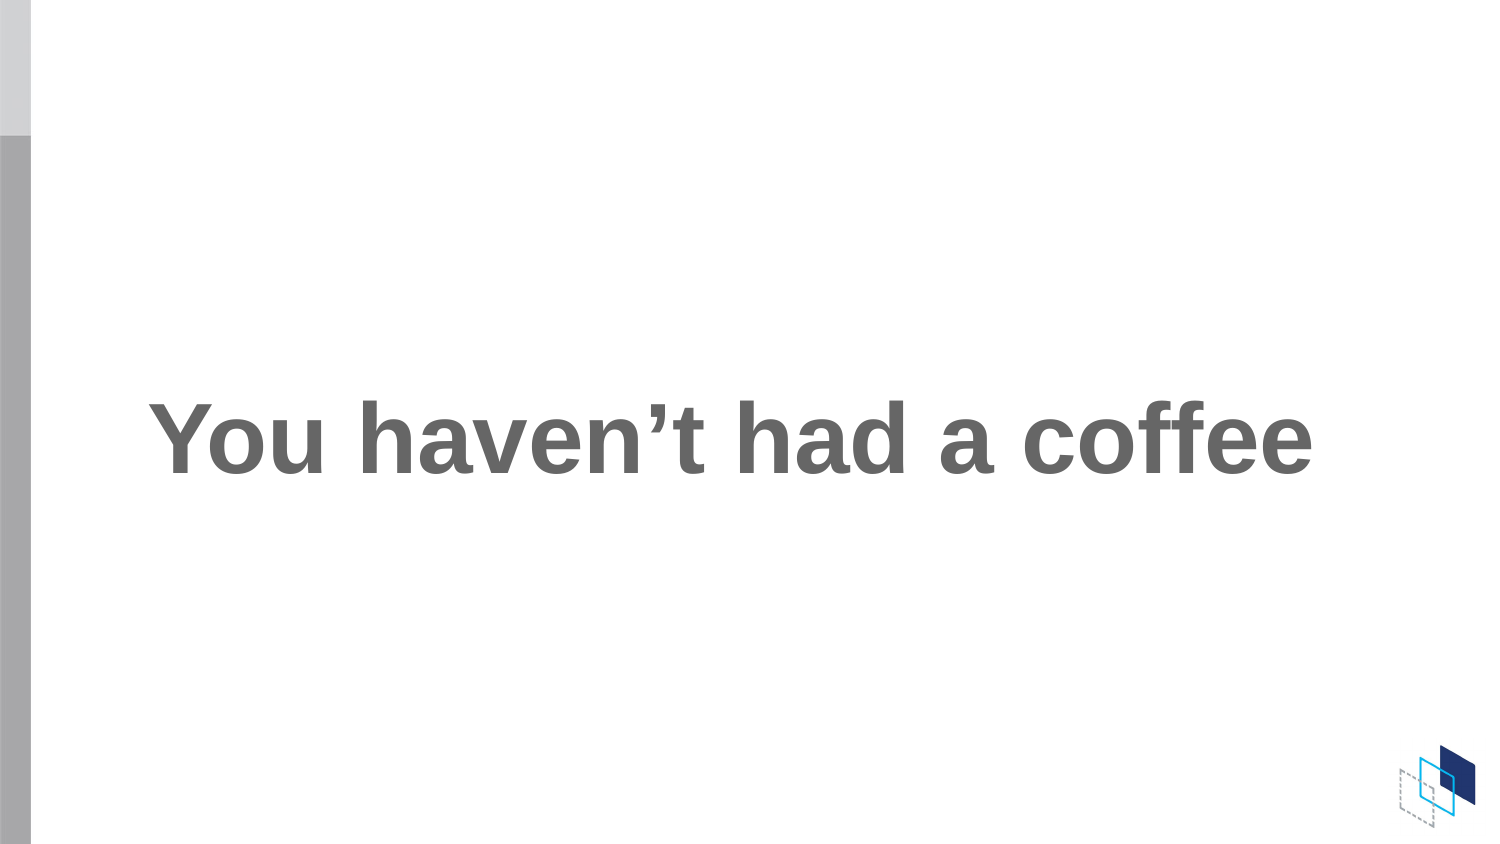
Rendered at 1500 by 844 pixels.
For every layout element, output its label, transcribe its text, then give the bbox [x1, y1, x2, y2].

list You haven’t had a coffee [75, 127, 1389, 739]
picture [1388, 738, 1486, 836]
picture [0, 0, 37, 844]
